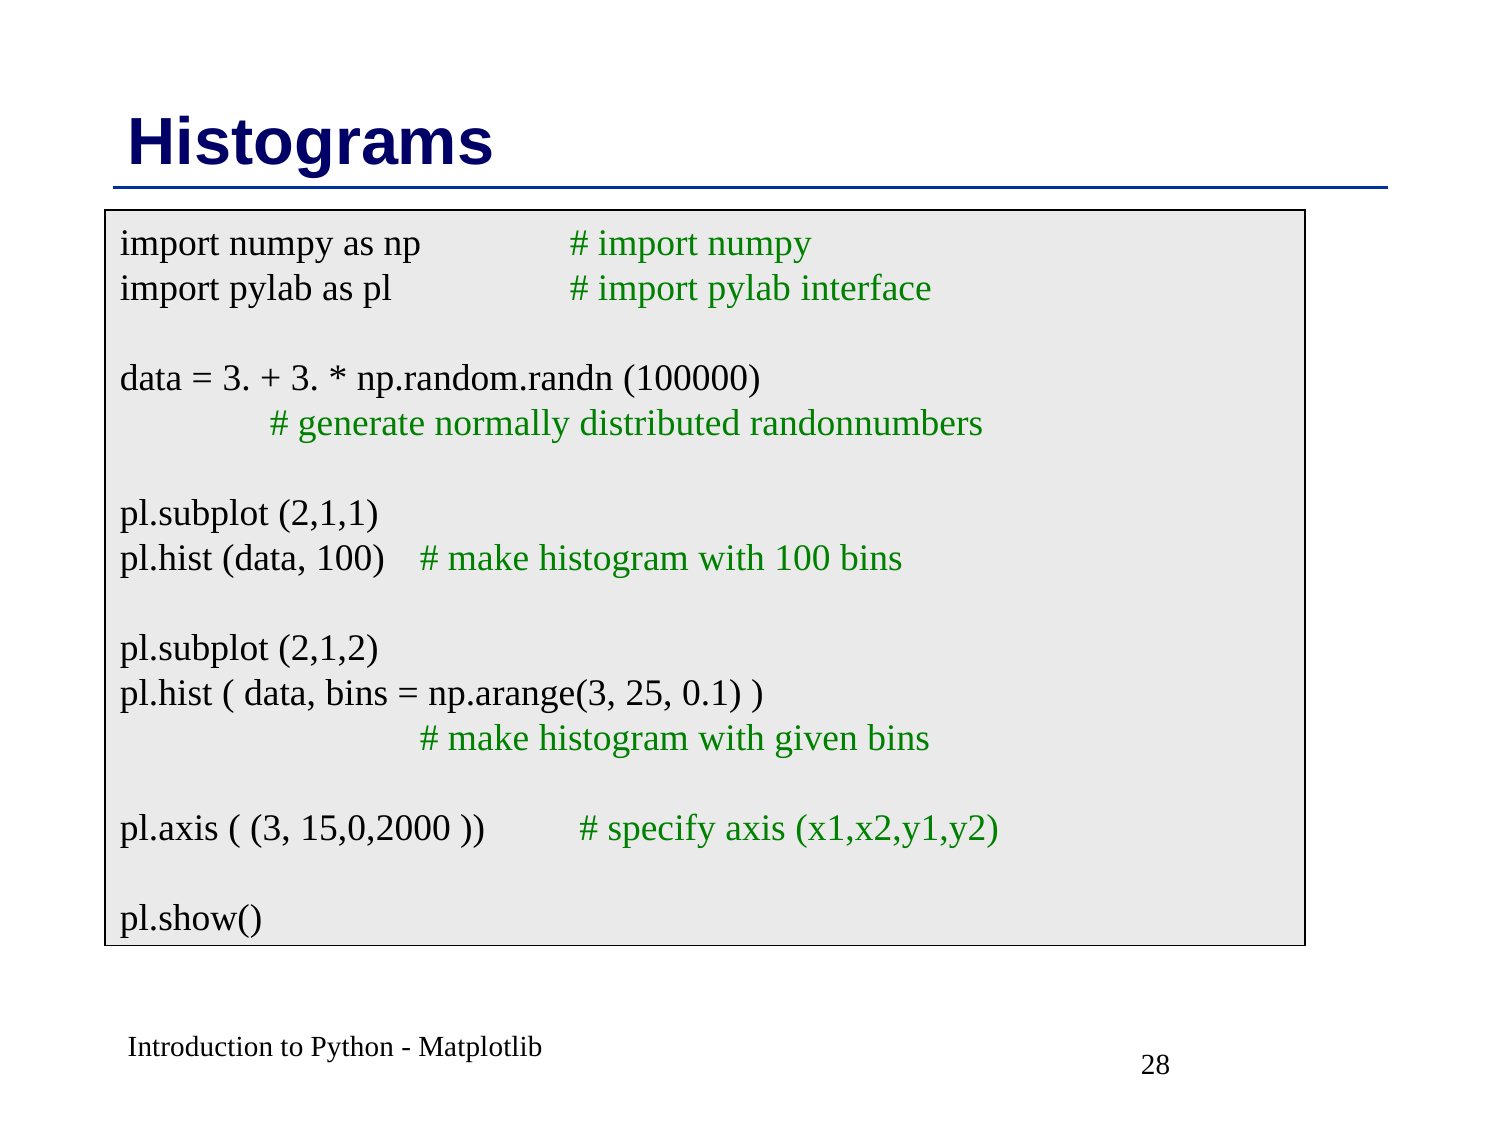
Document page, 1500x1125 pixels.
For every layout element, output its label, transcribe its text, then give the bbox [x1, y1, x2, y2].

title Histograms [112, 89, 1388, 186]
text_box import numpy as np # import numpy import pylab as pl # import pylab interface data = 3. + 3. * np.random.randn (100000) # generate normally distributed randonnumbers pl.subplot (2,1,1) pl.hist (data, 100) # make histogram with 100 bins pl.subplot (2,1,2) pl.hist ( data, bins = np.arange(3, 25, 0.1) ) # make histogram with given bins pl.axis ( (3, 15,0,2000 )) # specify axis (x1,x2,y1,y2) pl.show() [105, 209, 1306, 946]
text_box Introduction to Python - Matplotlib [112, 1025, 501, 1101]
text_box <number> [1074, 1025, 1388, 1101]
